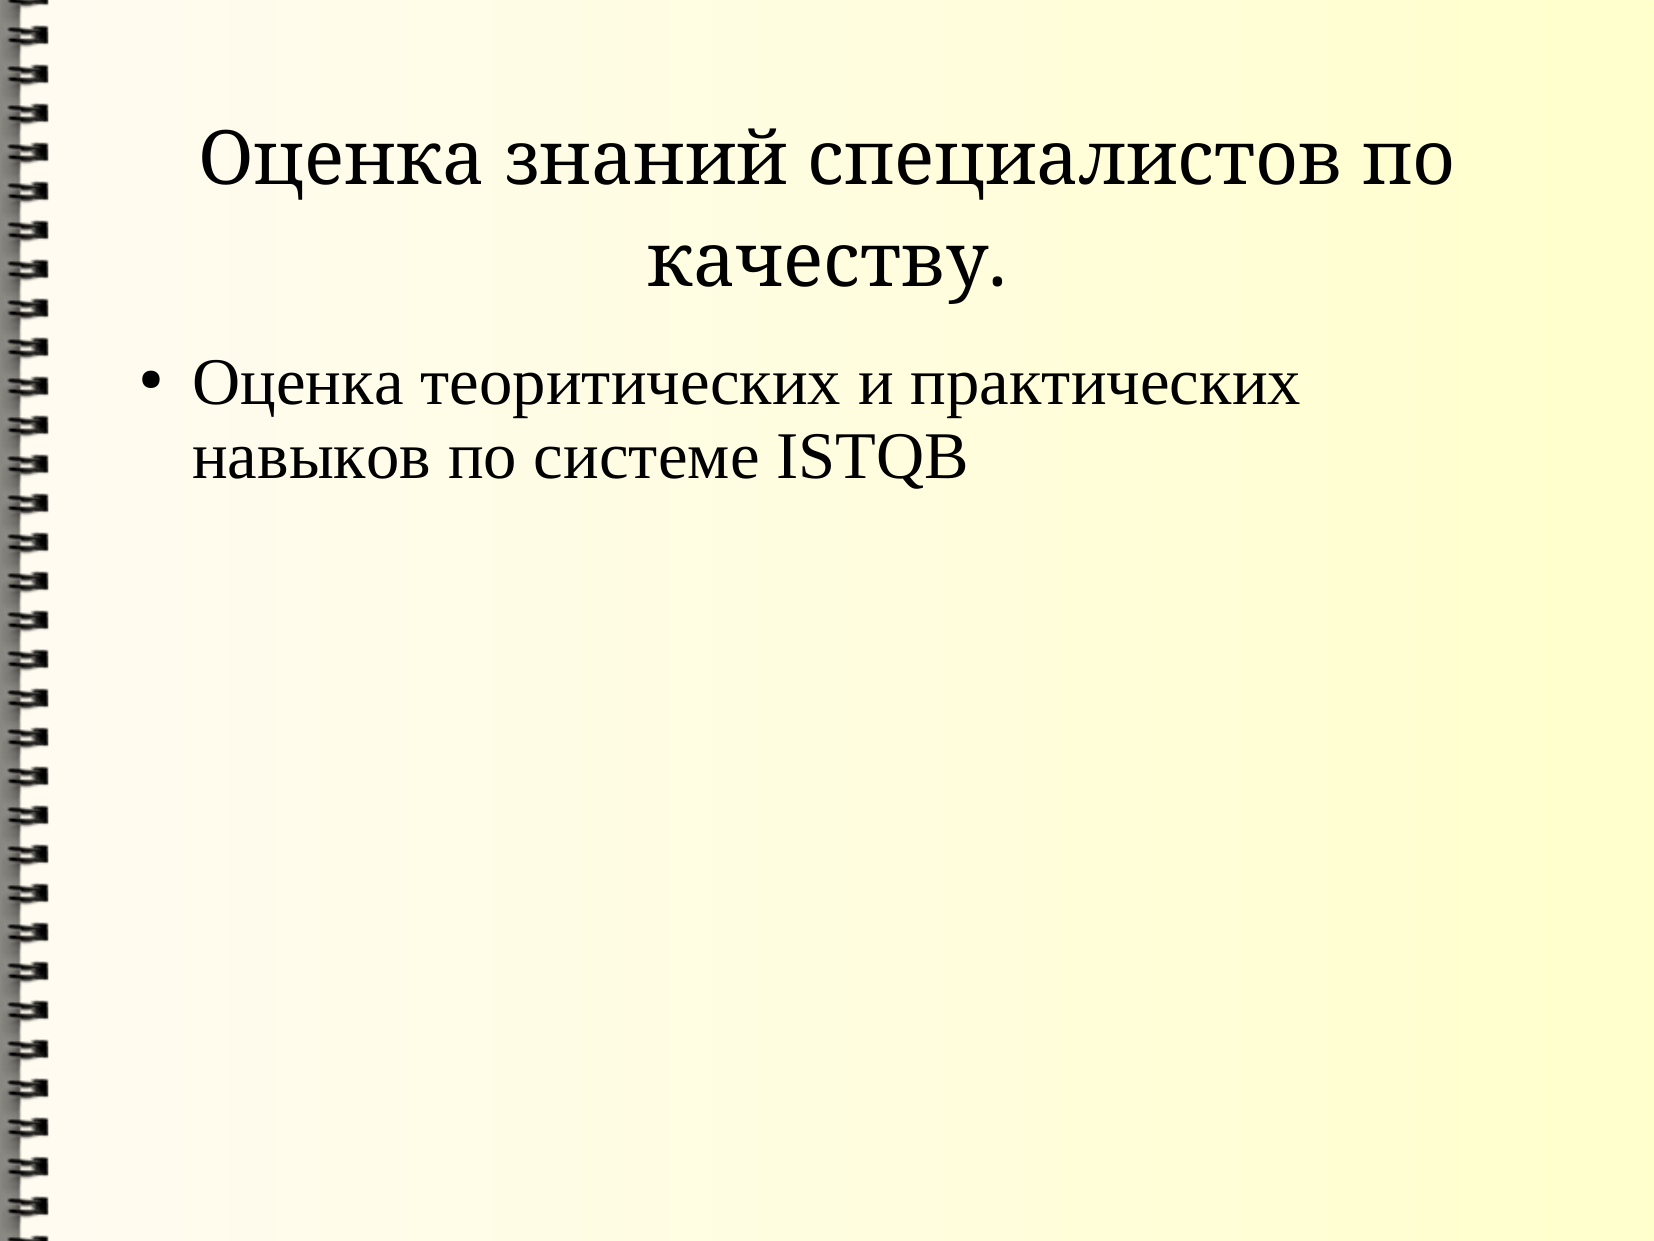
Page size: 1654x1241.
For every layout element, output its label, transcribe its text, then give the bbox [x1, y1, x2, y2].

picture [0, 0, 1654, 1241]
list Оценка теоритических и практических навыков по системе ISTQB [121, 344, 1534, 1212]
title Оценка знаний специалистов по качеству. [121, 102, 1534, 311]
